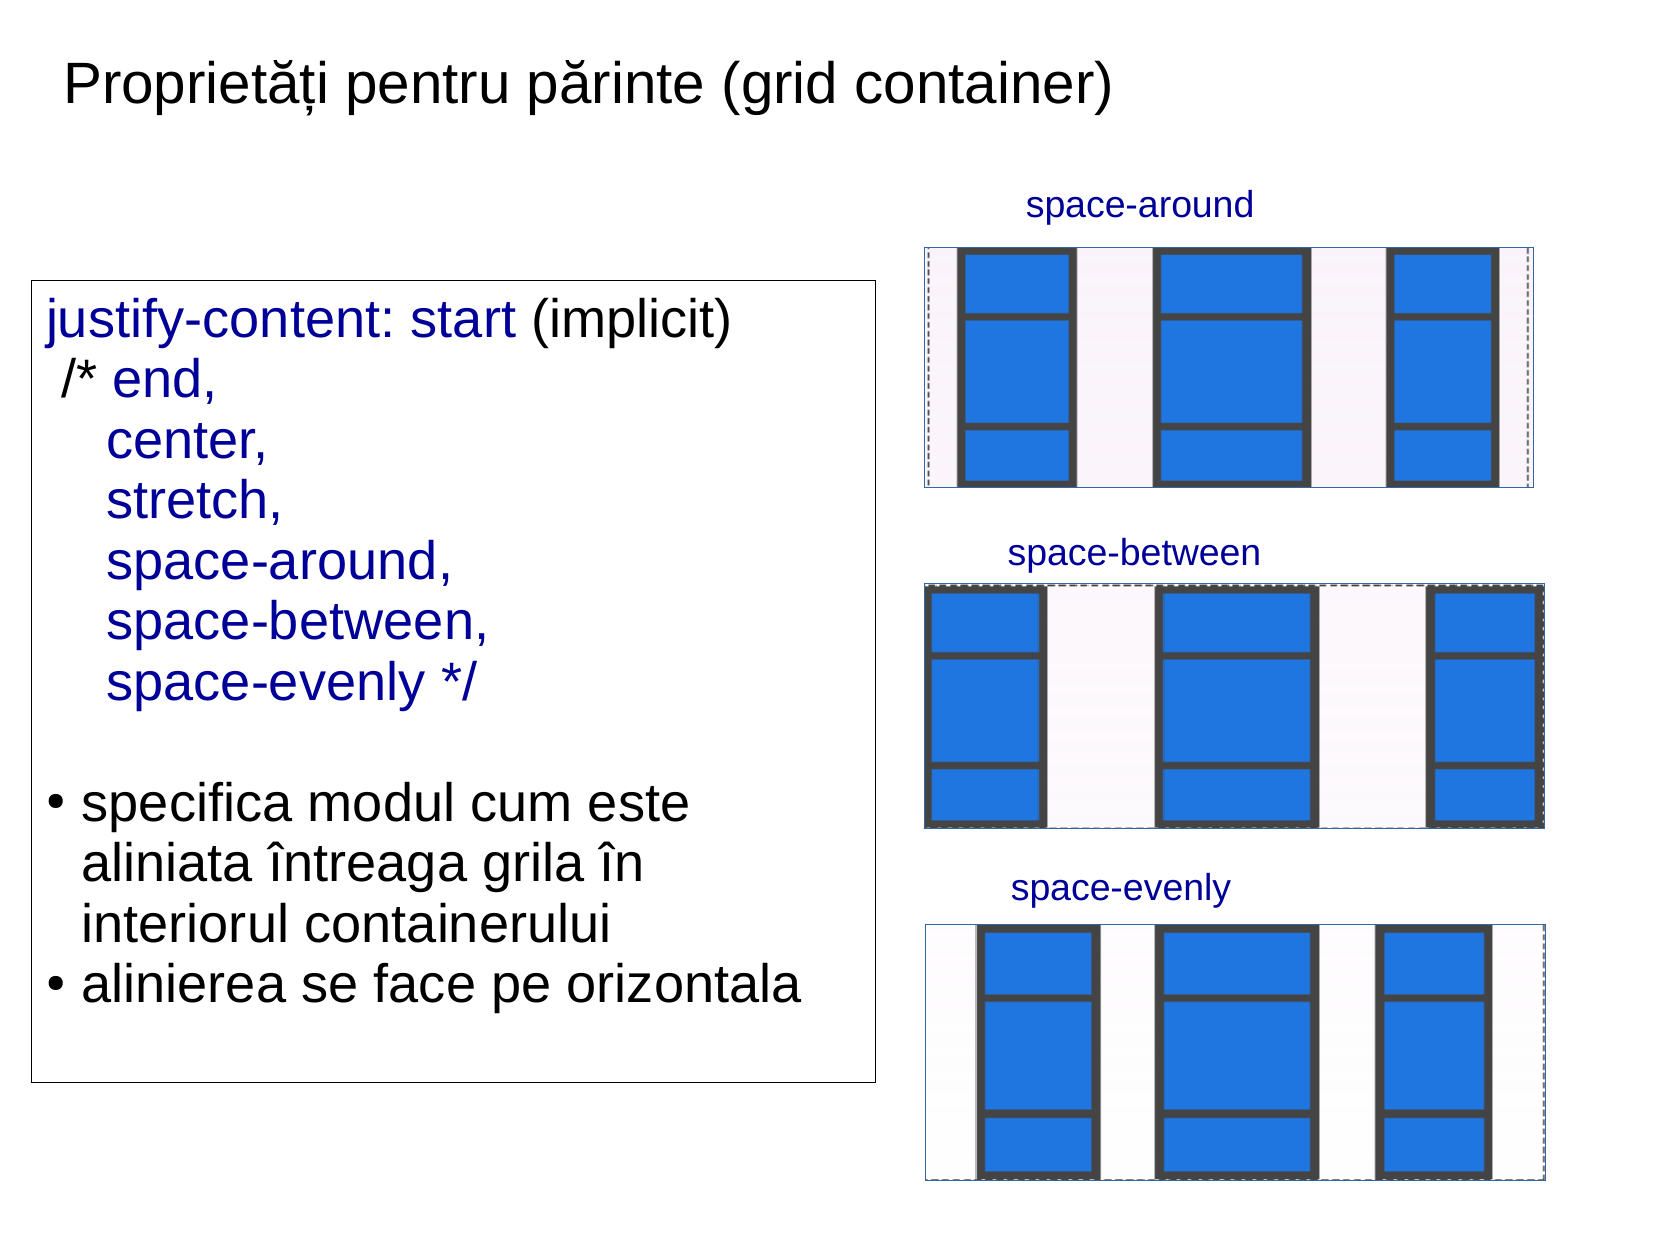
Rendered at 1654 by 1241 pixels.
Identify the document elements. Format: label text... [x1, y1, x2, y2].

text_box justify-content: start (implicit) /* end, center, stretch, space-around, space-between, space-evenly */ specifica modul cum este aliniata întreaga grila în interiorul containerului alinierea se face pe orizontala [31, 280, 876, 1083]
text_box Proprietăți pentru părinte (grid container) [48, 43, 1301, 144]
picture [924, 247, 1534, 488]
text_box space-around [969, 176, 1407, 252]
text_box space-evenly [954, 858, 1280, 916]
picture [925, 924, 1546, 1181]
text_box space-between [950, 524, 1425, 600]
picture [924, 583, 1545, 829]
